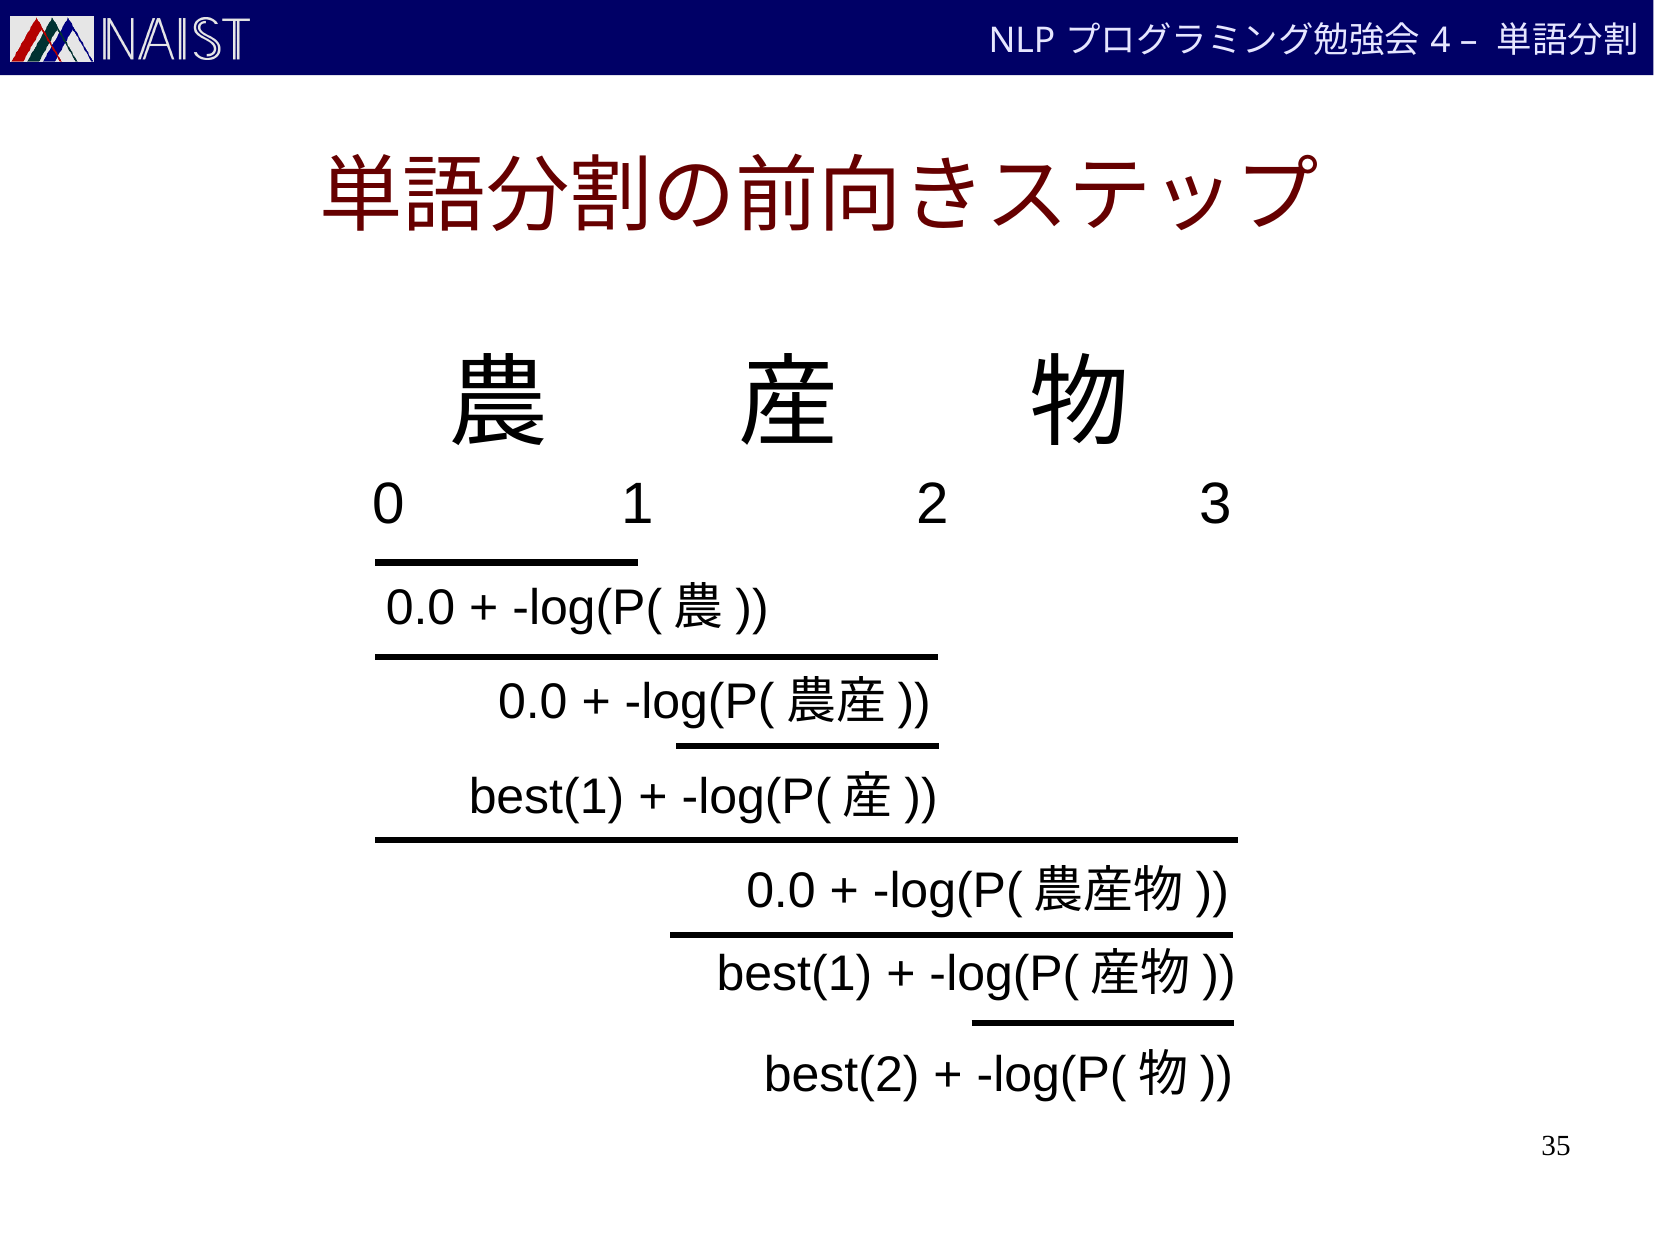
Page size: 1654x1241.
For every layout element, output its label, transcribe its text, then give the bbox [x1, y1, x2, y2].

picture [102, 17, 251, 60]
text_box 0.0 + -log(P(農産物)) [731, 853, 1244, 928]
text_box 0.0 + -log(P(農産)) [483, 664, 946, 739]
text_box best(2) + -log(P(物)) [749, 1037, 1249, 1111]
text_box 2 [901, 463, 964, 544]
title 単語分割の前向きステップ [75, 92, 1564, 285]
text_box best(1) + -log(P(産)) [453, 759, 953, 833]
text_box 0 [358, 463, 421, 544]
text_box 農 産 物 [433, 337, 1177, 469]
text_box 0.0 + -log(P(農)) [371, 570, 784, 644]
text_box 1 [606, 463, 669, 544]
text_box best(1) + -log(P(産物)) [701, 936, 1251, 1010]
text_box 3 [1184, 463, 1248, 544]
picture [10, 16, 94, 62]
